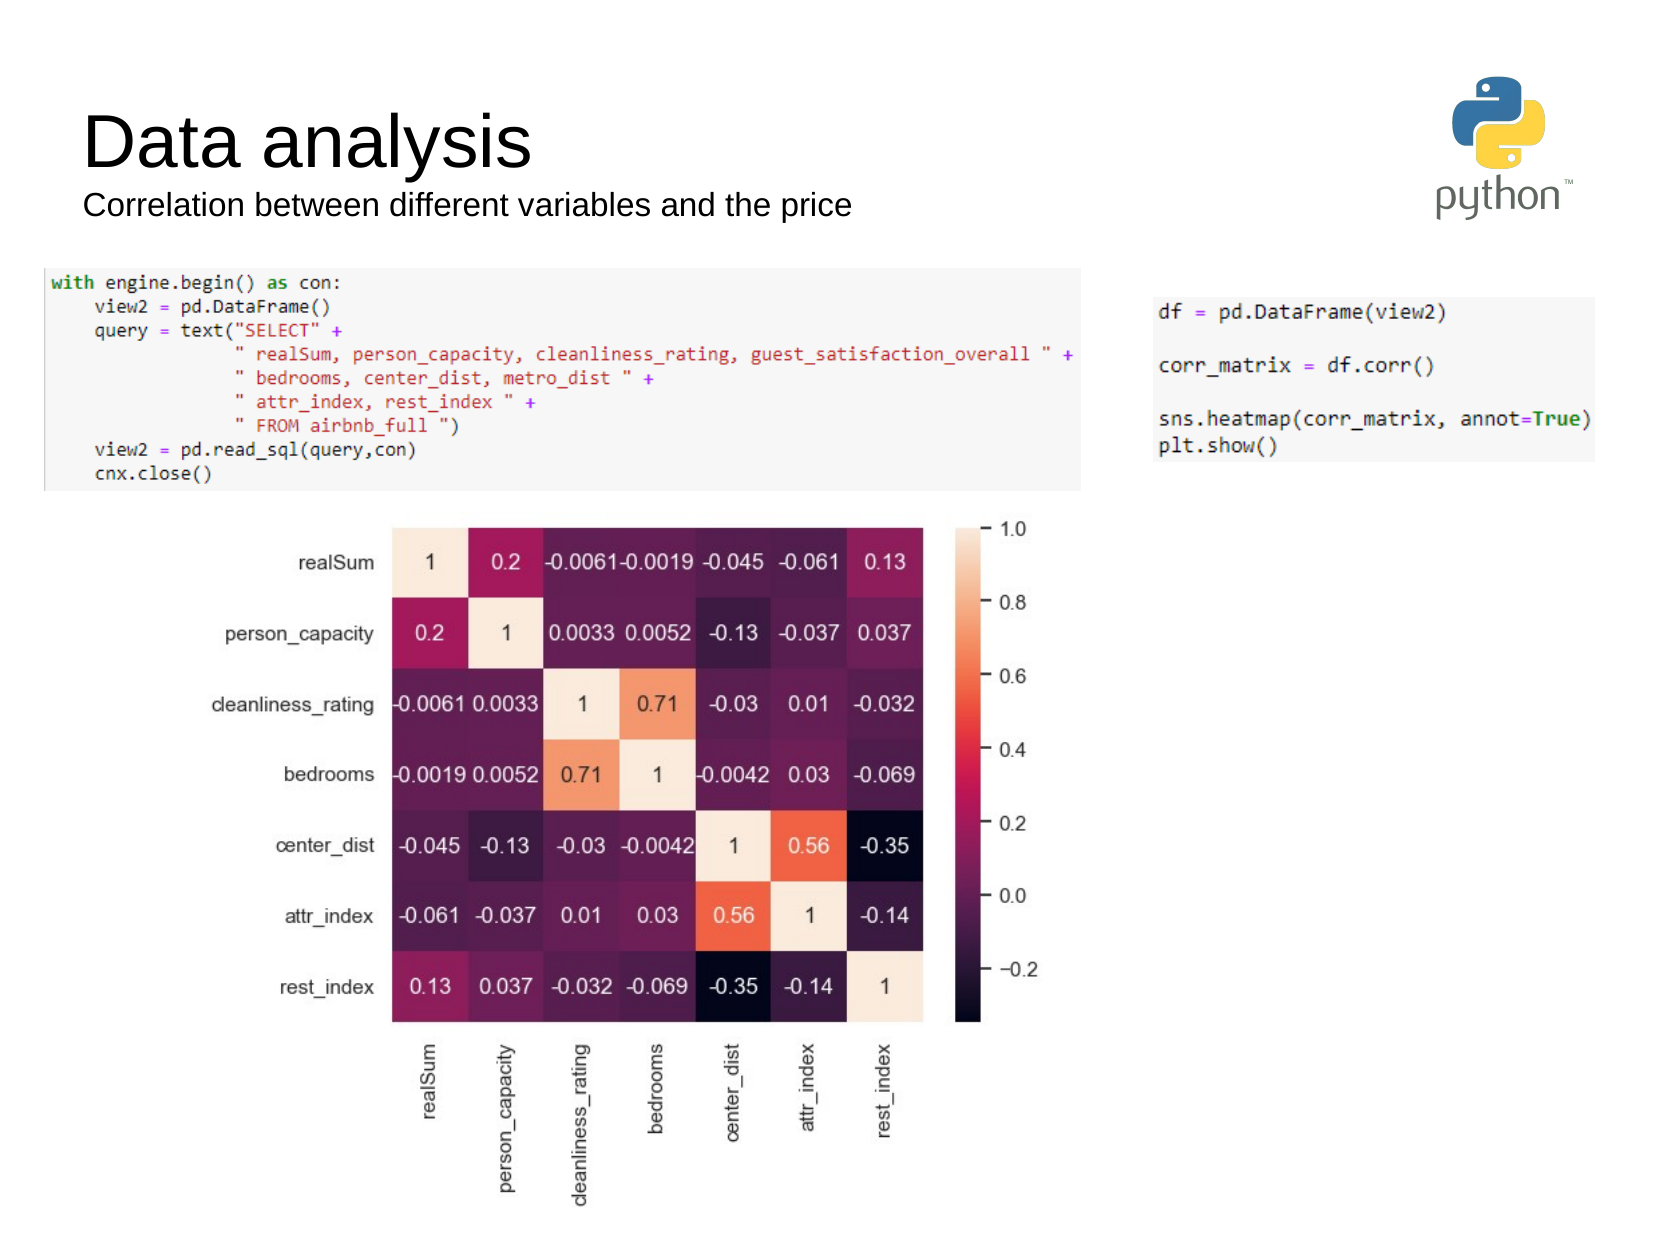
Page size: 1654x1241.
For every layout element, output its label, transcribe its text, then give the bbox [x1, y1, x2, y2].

title Data analysis Correlation between different variables and the price [82, 93, 1264, 215]
picture [44, 268, 1081, 491]
picture [1153, 297, 1595, 462]
picture [1369, 76, 1629, 223]
picture [197, 512, 1049, 1215]
